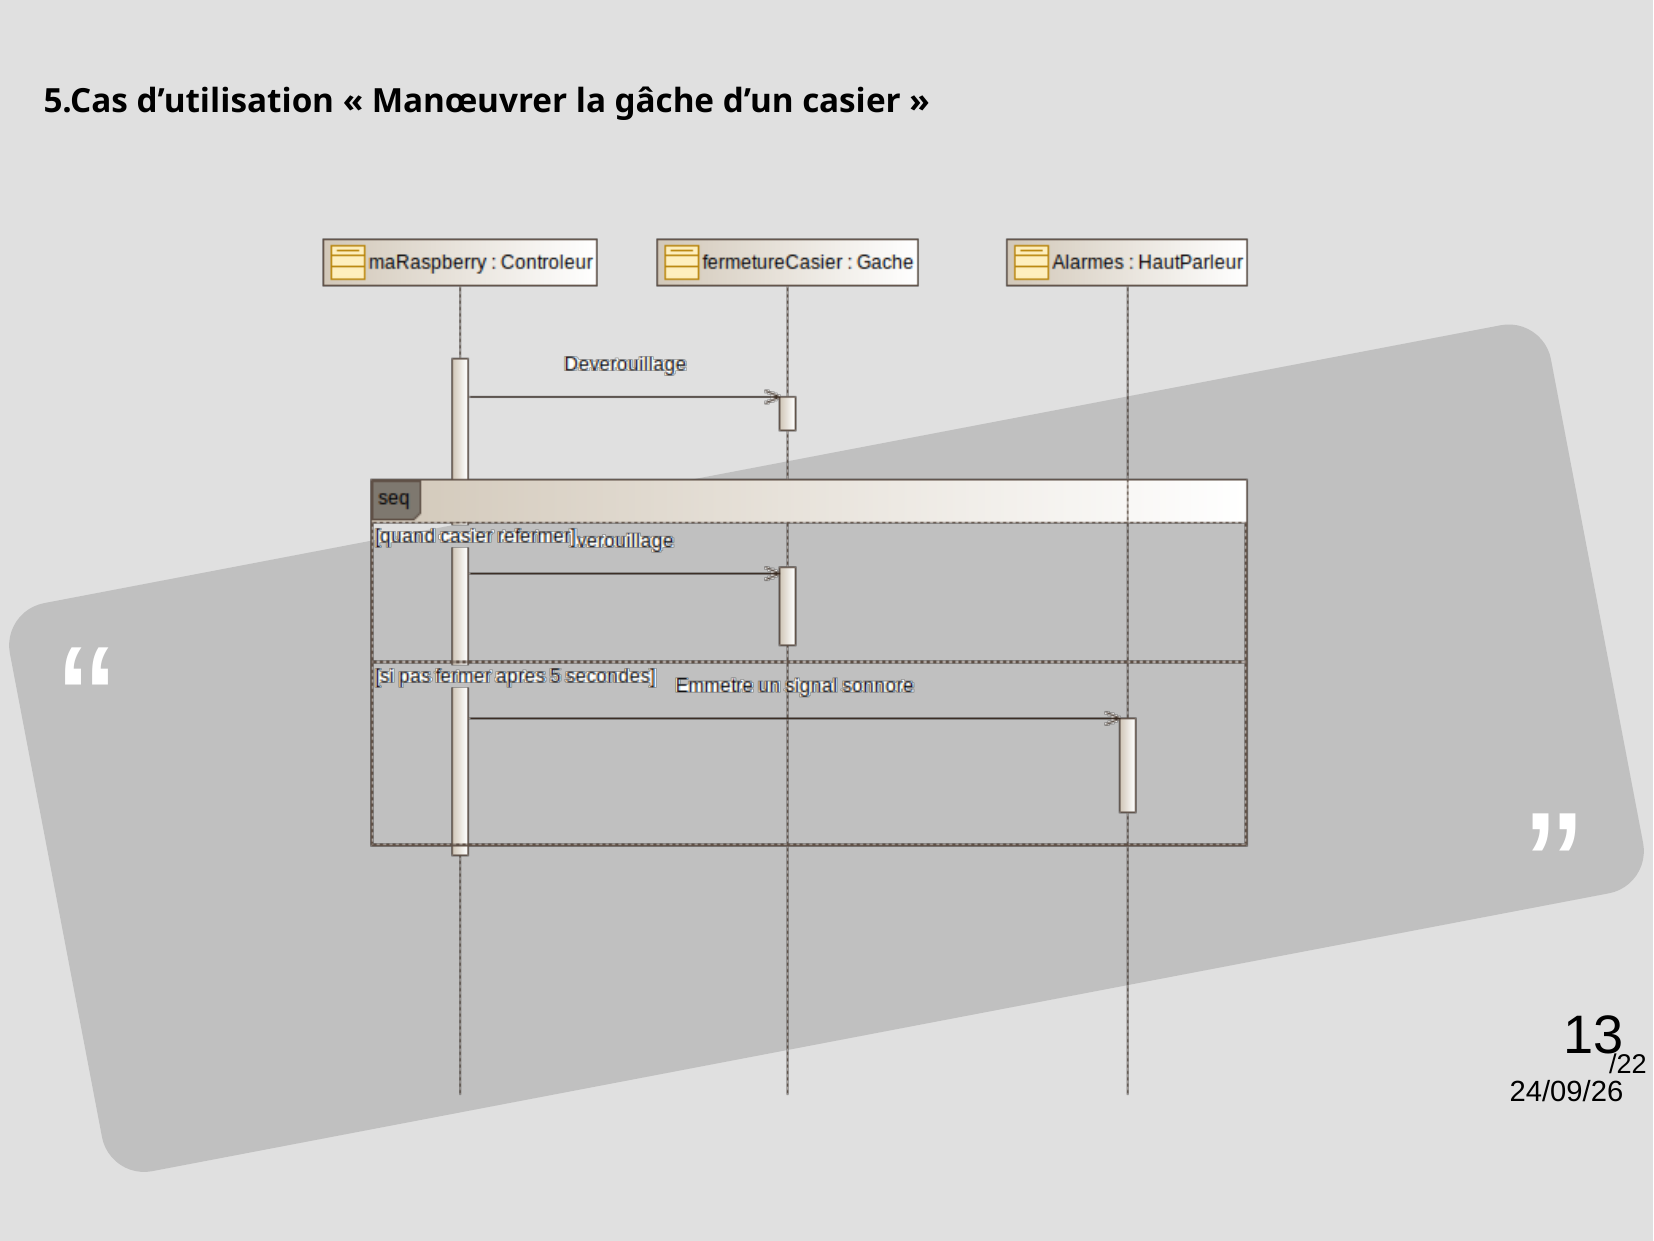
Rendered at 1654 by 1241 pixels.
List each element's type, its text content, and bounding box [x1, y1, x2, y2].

picture [307, 223, 1264, 1111]
title 5.Cas d’utilisation « Manœuvrer la gâche d’un casier » [0, 0, 1423, 204]
text_box /22 [1594, 1041, 1653, 1087]
